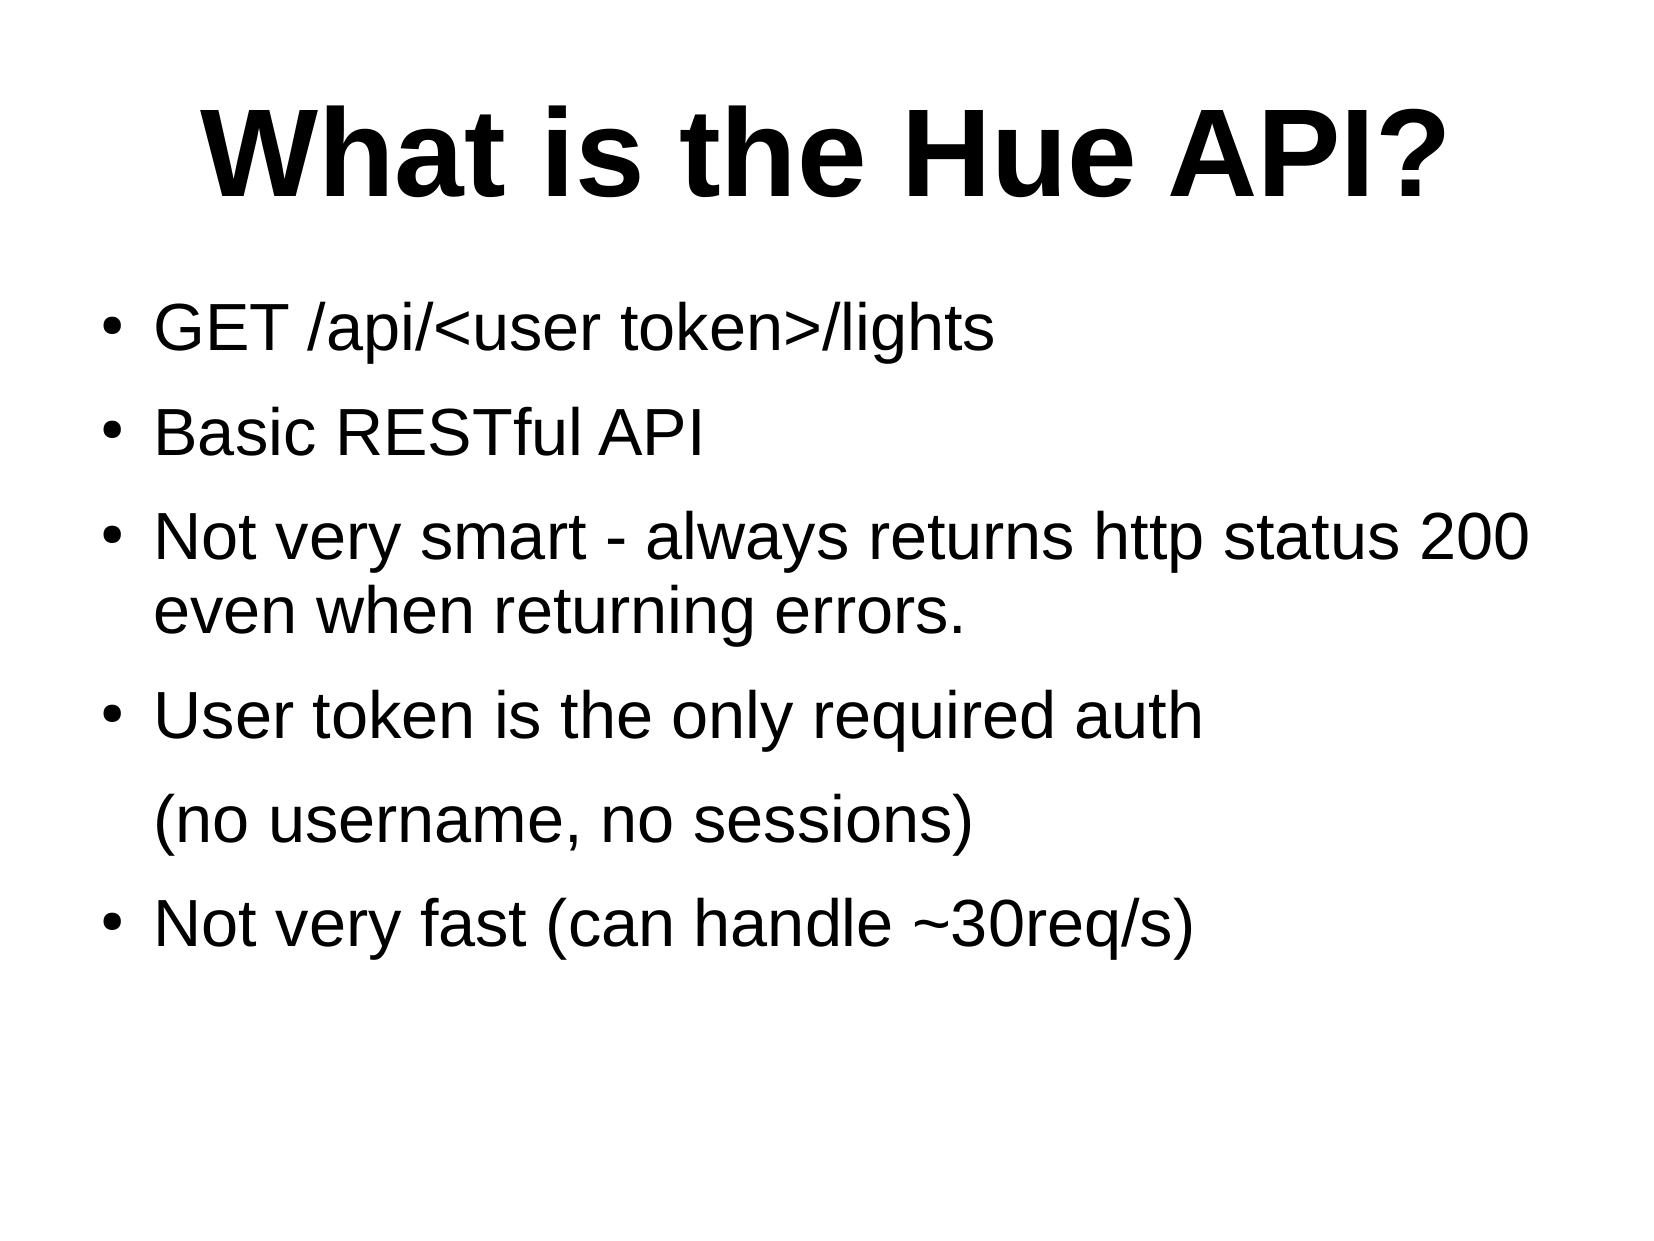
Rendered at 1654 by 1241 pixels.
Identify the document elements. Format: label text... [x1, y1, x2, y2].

title What is the Hue API? [82, 49, 1571, 257]
list GET /api/<user token>/lights Basic RESTful API Not very smart - always returns http status 200 even when returning errors. User token is the only required auth (no username, no sessions) Not very fast (can handle ~30req/s) [82, 290, 1571, 1010]
